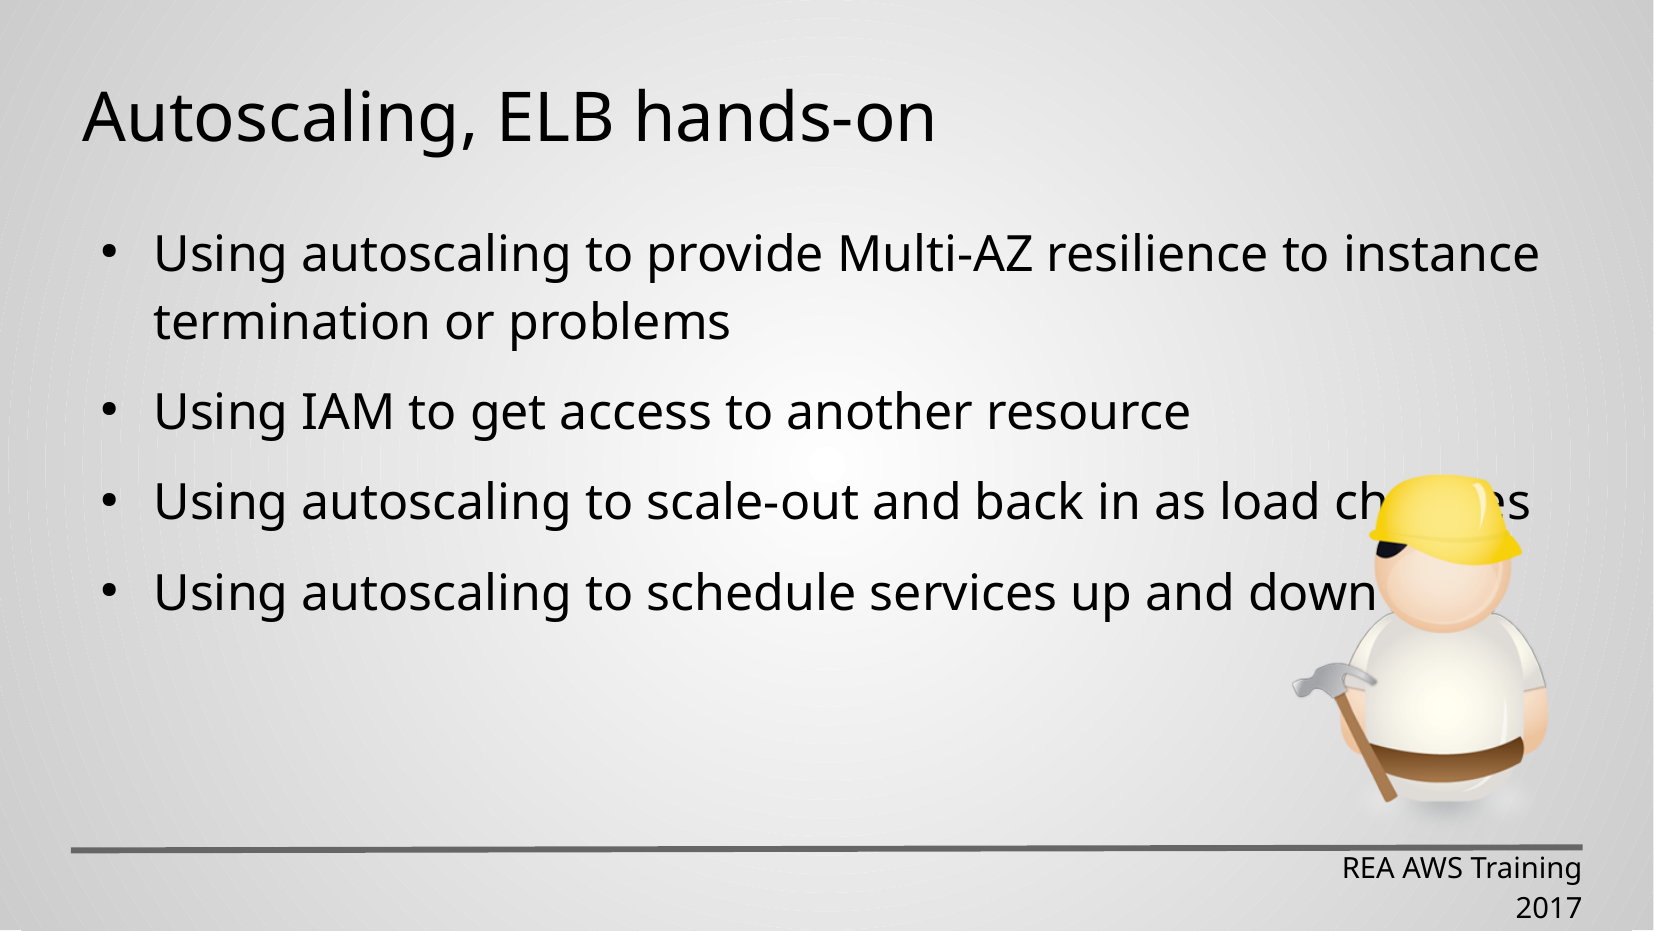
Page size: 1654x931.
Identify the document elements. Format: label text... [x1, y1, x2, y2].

title Autoscaling, ELB hands-on [82, 37, 1571, 193]
list Using autoscaling to provide Multi-AZ resilience to instance termination or problems Using IAM to get access to another resource Using autoscaling to scale-out and back in as load changes Using autoscaling to schedule services up and down [82, 217, 1571, 827]
picture [1275, 440, 1577, 843]
